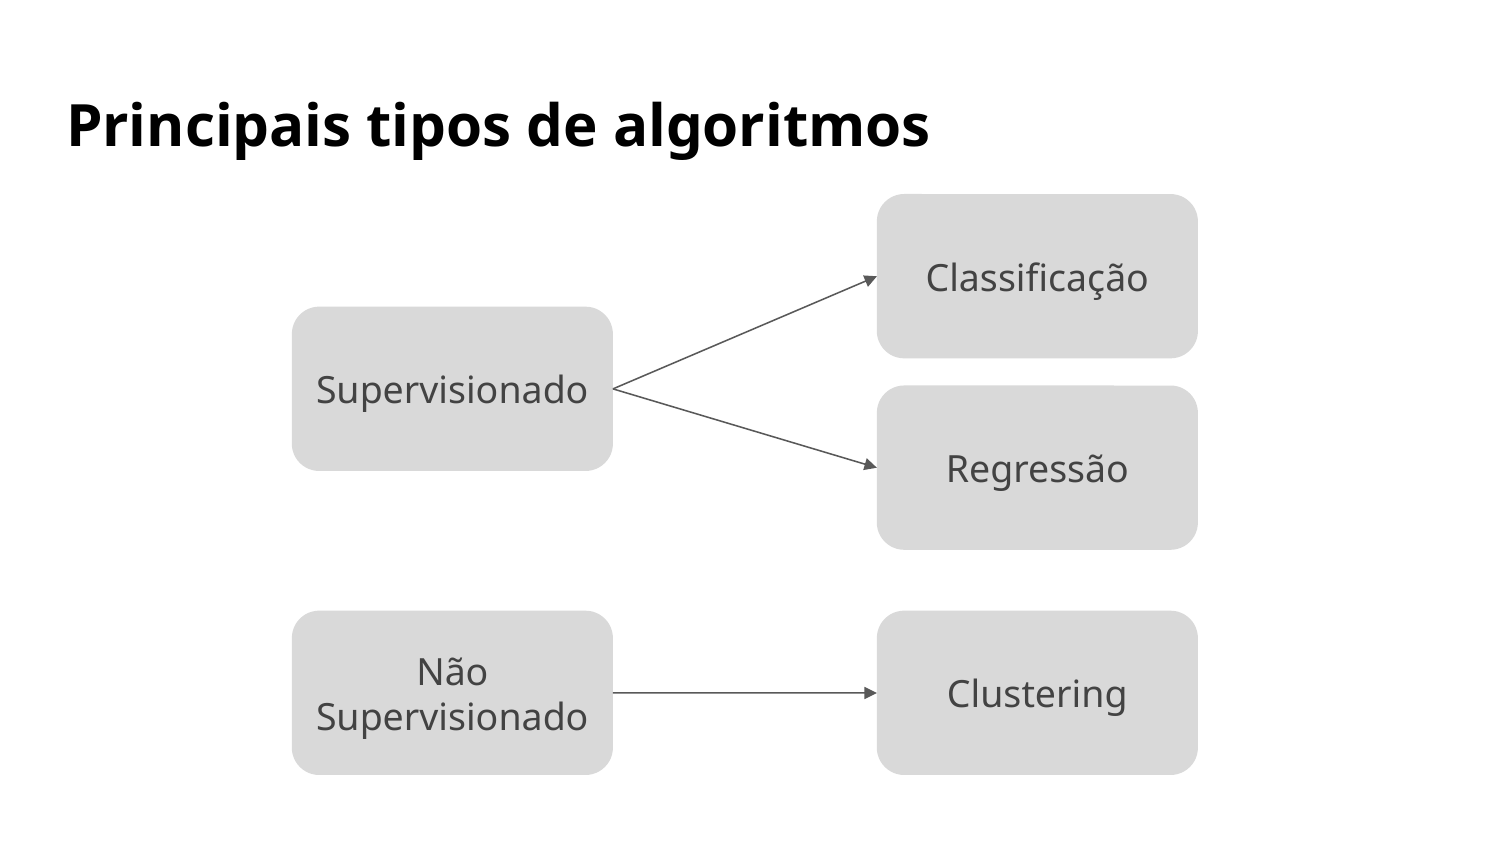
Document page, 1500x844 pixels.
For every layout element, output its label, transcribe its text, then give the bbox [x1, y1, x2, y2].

text_box Clustering [876, 610, 1198, 775]
title Principais tipos de algoritmos [51, 72, 1449, 167]
text_box Não Supervisionado [291, 610, 613, 775]
text_box Supervisionado [291, 306, 613, 471]
text_box Regressão [876, 385, 1198, 550]
text_box Classificação [876, 193, 1198, 359]
